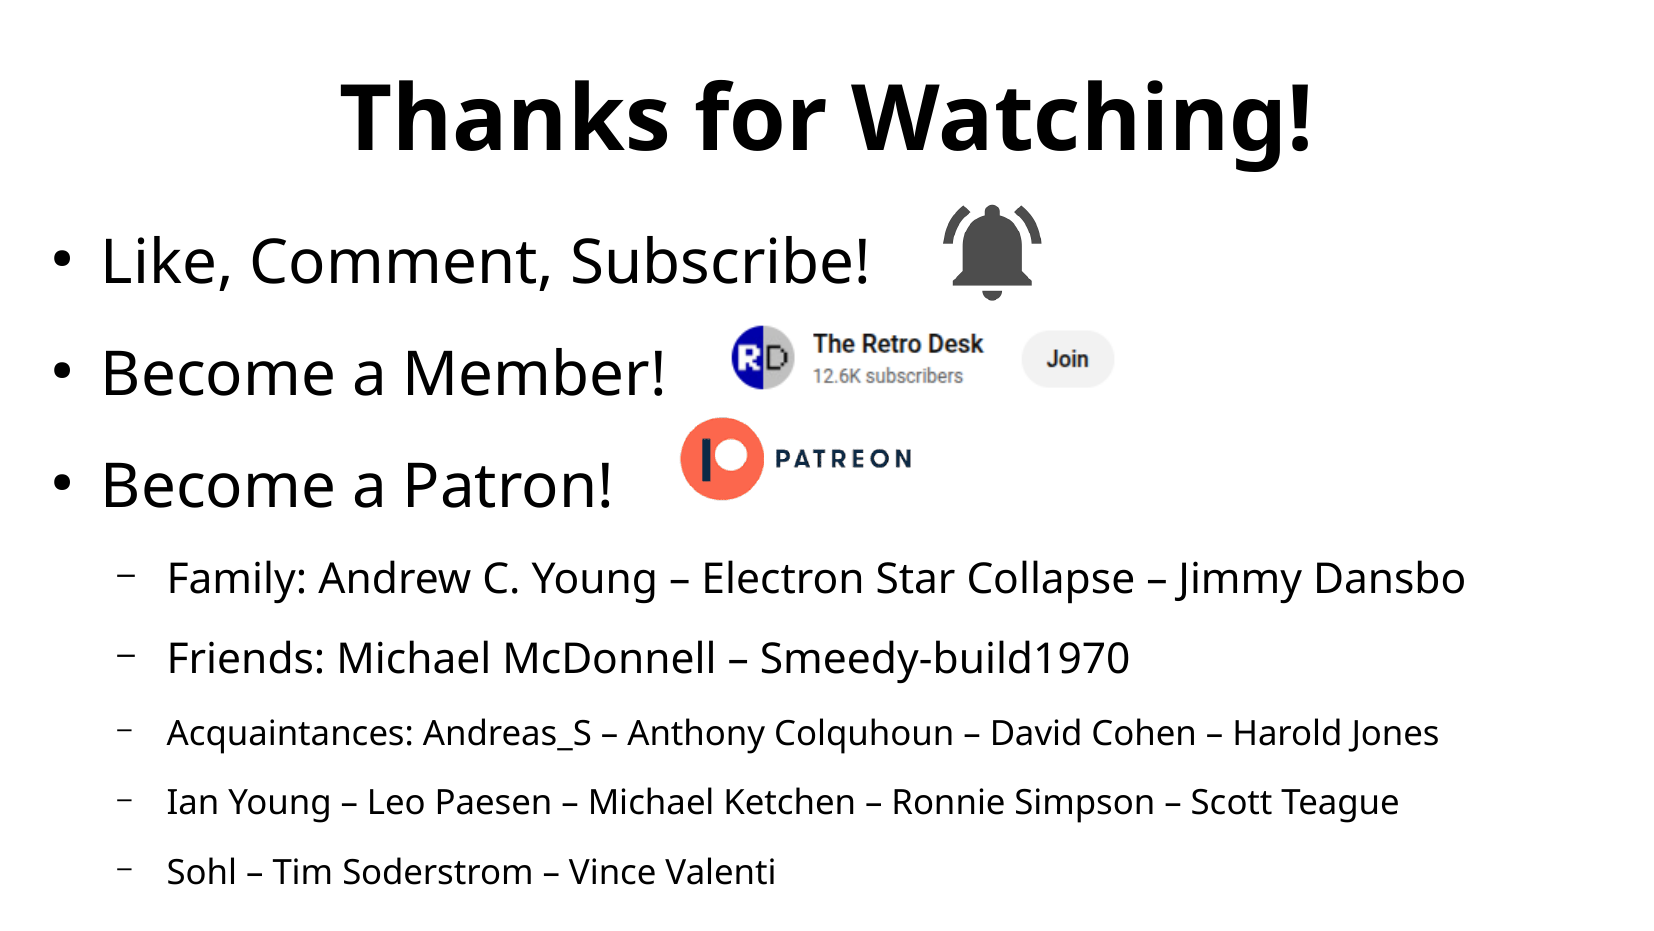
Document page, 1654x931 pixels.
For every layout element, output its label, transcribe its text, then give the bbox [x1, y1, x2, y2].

picture [666, 315, 1124, 513]
title Thanks for Watching! [82, 37, 1571, 193]
picture [933, 192, 1051, 310]
list Like, Comment, Subscribe! Become a Member! Become a Patron! Family: Andrew C. Young – Electron Star Collapse – Jimmy Dansbo Friends: Michael McDonnell – Smeedy-build1970 Acquaintances: Andreas_S – Anthony Colquhoun – David Cohen – Harold Jones Ian Young – Leo Paesen – Michael Ketchen – Ronnie Simpson – Scott Teague Sohl – Tim Soderstrom – Vince Valenti [34, 217, 1620, 902]
